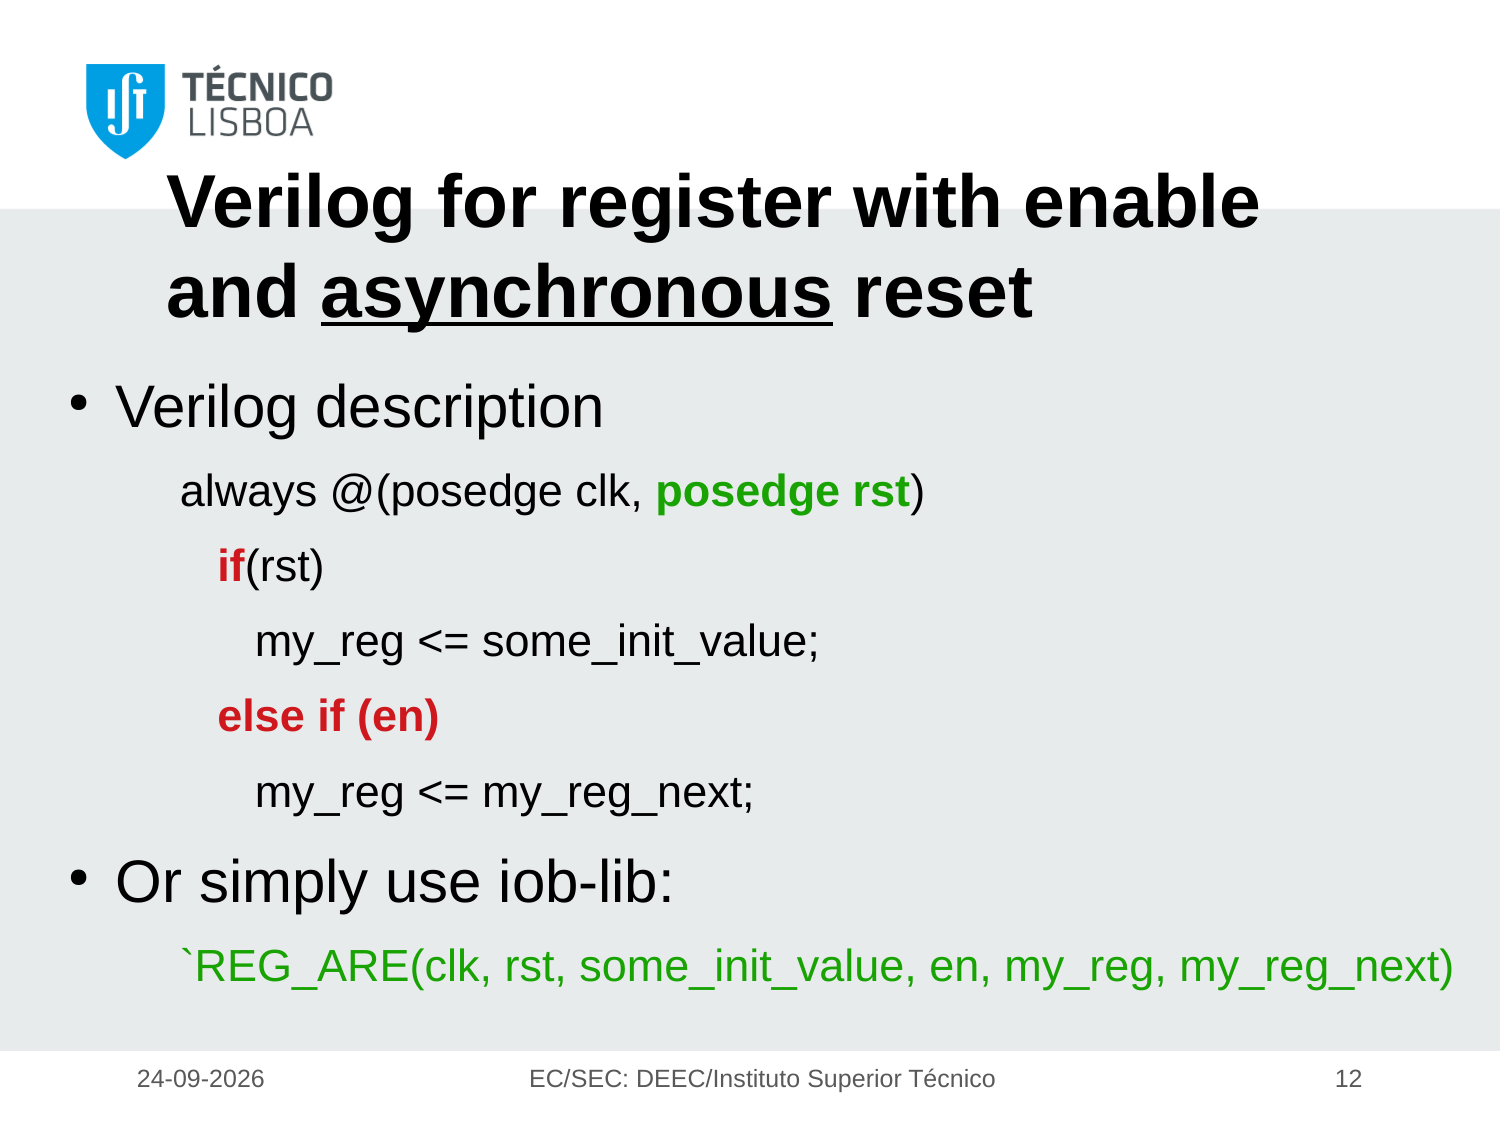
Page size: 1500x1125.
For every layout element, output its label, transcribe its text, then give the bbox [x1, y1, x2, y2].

slide_number 15-10-2020 [121, 1052, 425, 1103]
slide_number <number> [1077, 1052, 1378, 1103]
list Verilog description always @(posedge clk, posedge rst) if(rst) my_reg <= some_init_value; else if (en) my_reg <= my_reg_next; Or simply use iob-lib: `REG_ARE(clk, rst, some_init_value, en, my_reg, my_reg_next) [52, 367, 1465, 1030]
title Verilog for register with enable and asynchronous reset [151, 171, 1408, 314]
footer EC/SEC: DEEC/Instituto Superior Técnico [512, 1052, 1021, 1103]
picture [0, 0, 1500, 1125]
